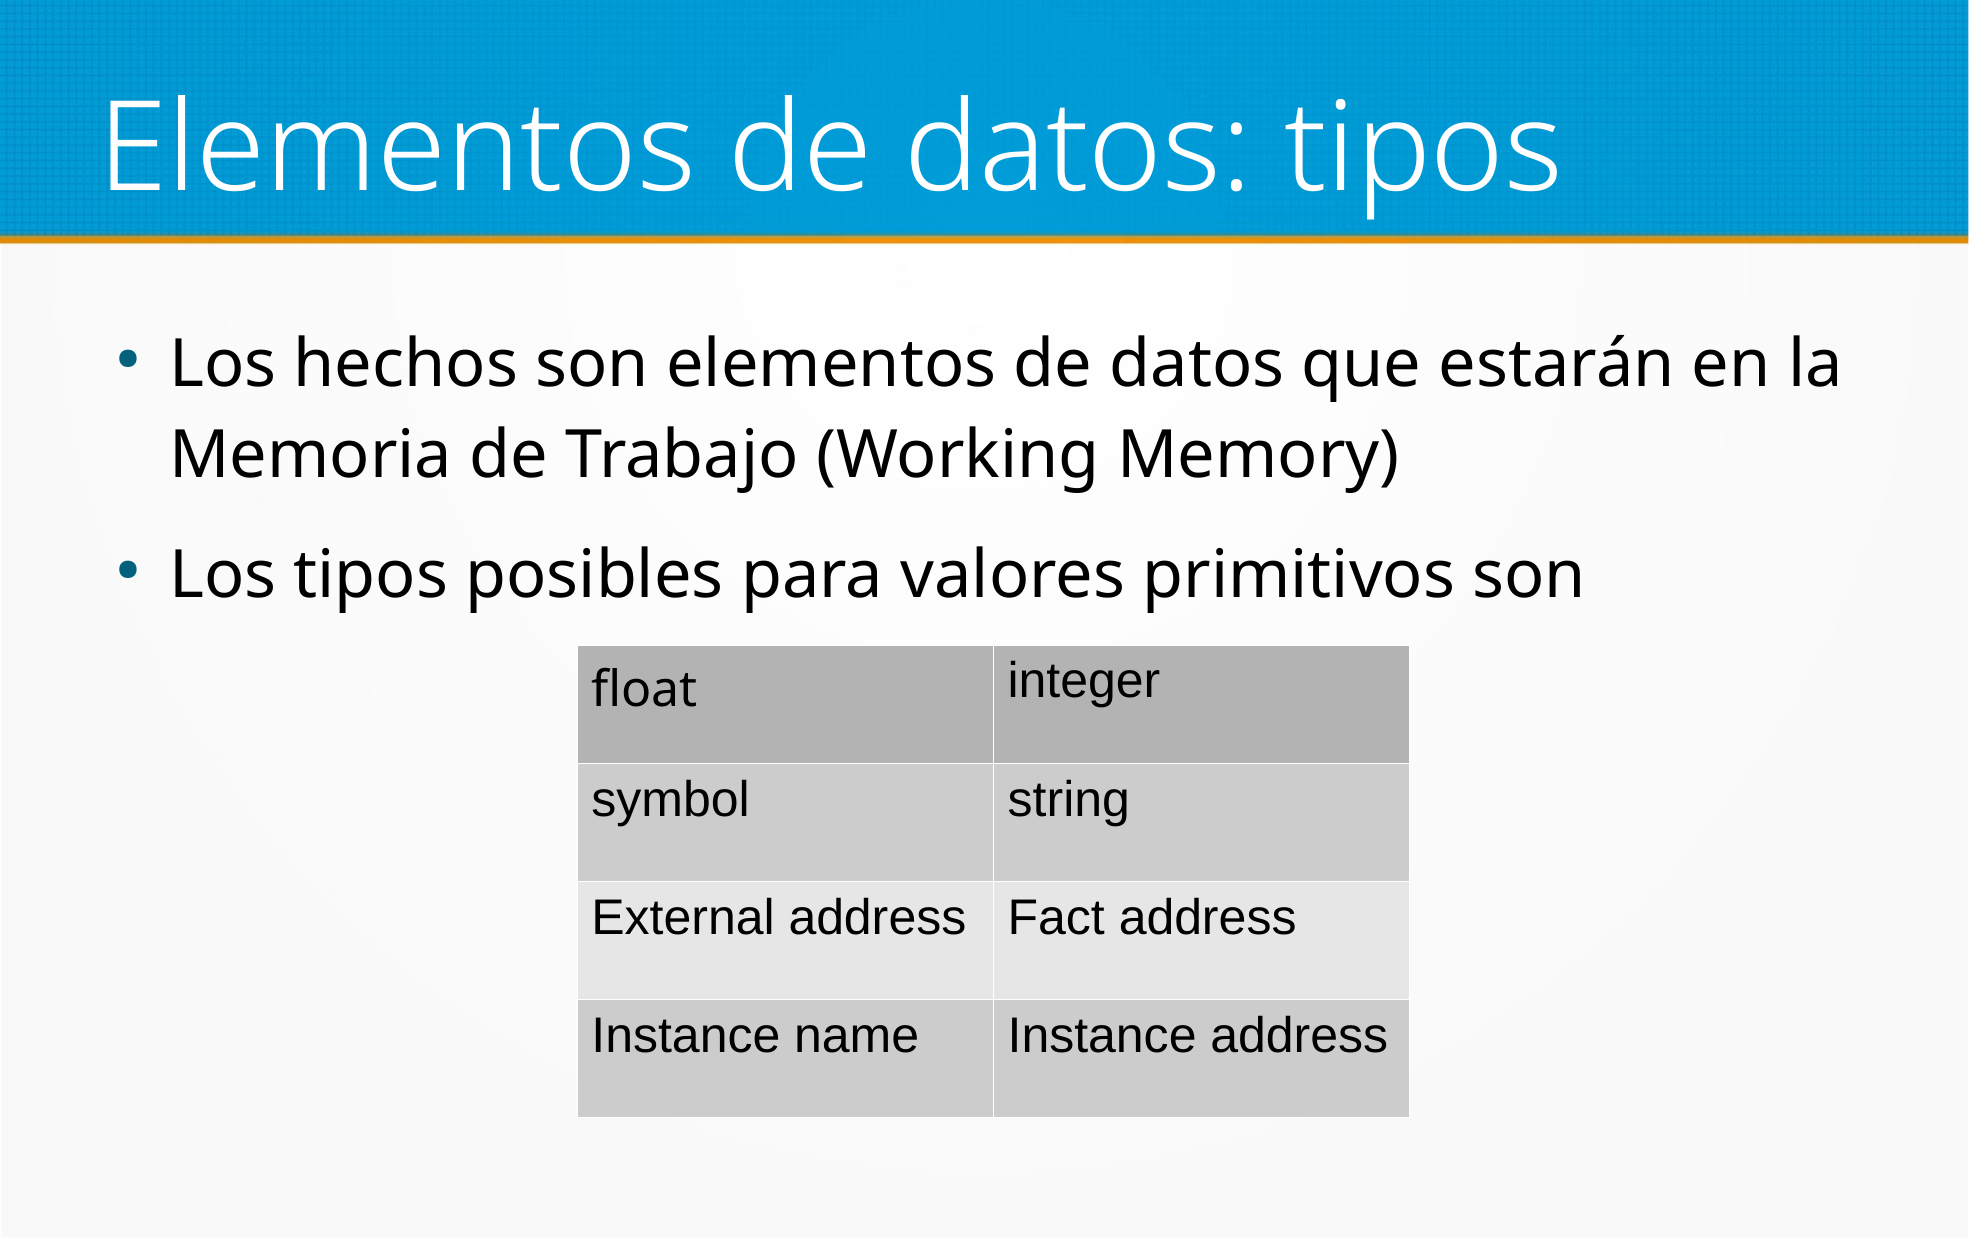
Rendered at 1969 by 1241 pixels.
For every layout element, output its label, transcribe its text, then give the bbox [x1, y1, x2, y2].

table_cell Instance name [578, 1000, 993, 1117]
table_header float [578, 646, 993, 763]
picture [0, 233, 1969, 1241]
table_cell symbol [578, 764, 993, 881]
title Elementos de datos: tipos [98, 19, 1870, 227]
table_cell string [994, 764, 1409, 881]
table_cell Instance address [994, 1000, 1409, 1117]
list Los hechos son elementos de datos que estarán en la Memoria de Trabajo (Working Memory) Los tipos posibles para valores primitivos son [98, 315, 1861, 1081]
table_cell Fact address [994, 882, 1409, 999]
table_header integer [994, 646, 1409, 763]
table_cell External address [578, 882, 993, 999]
